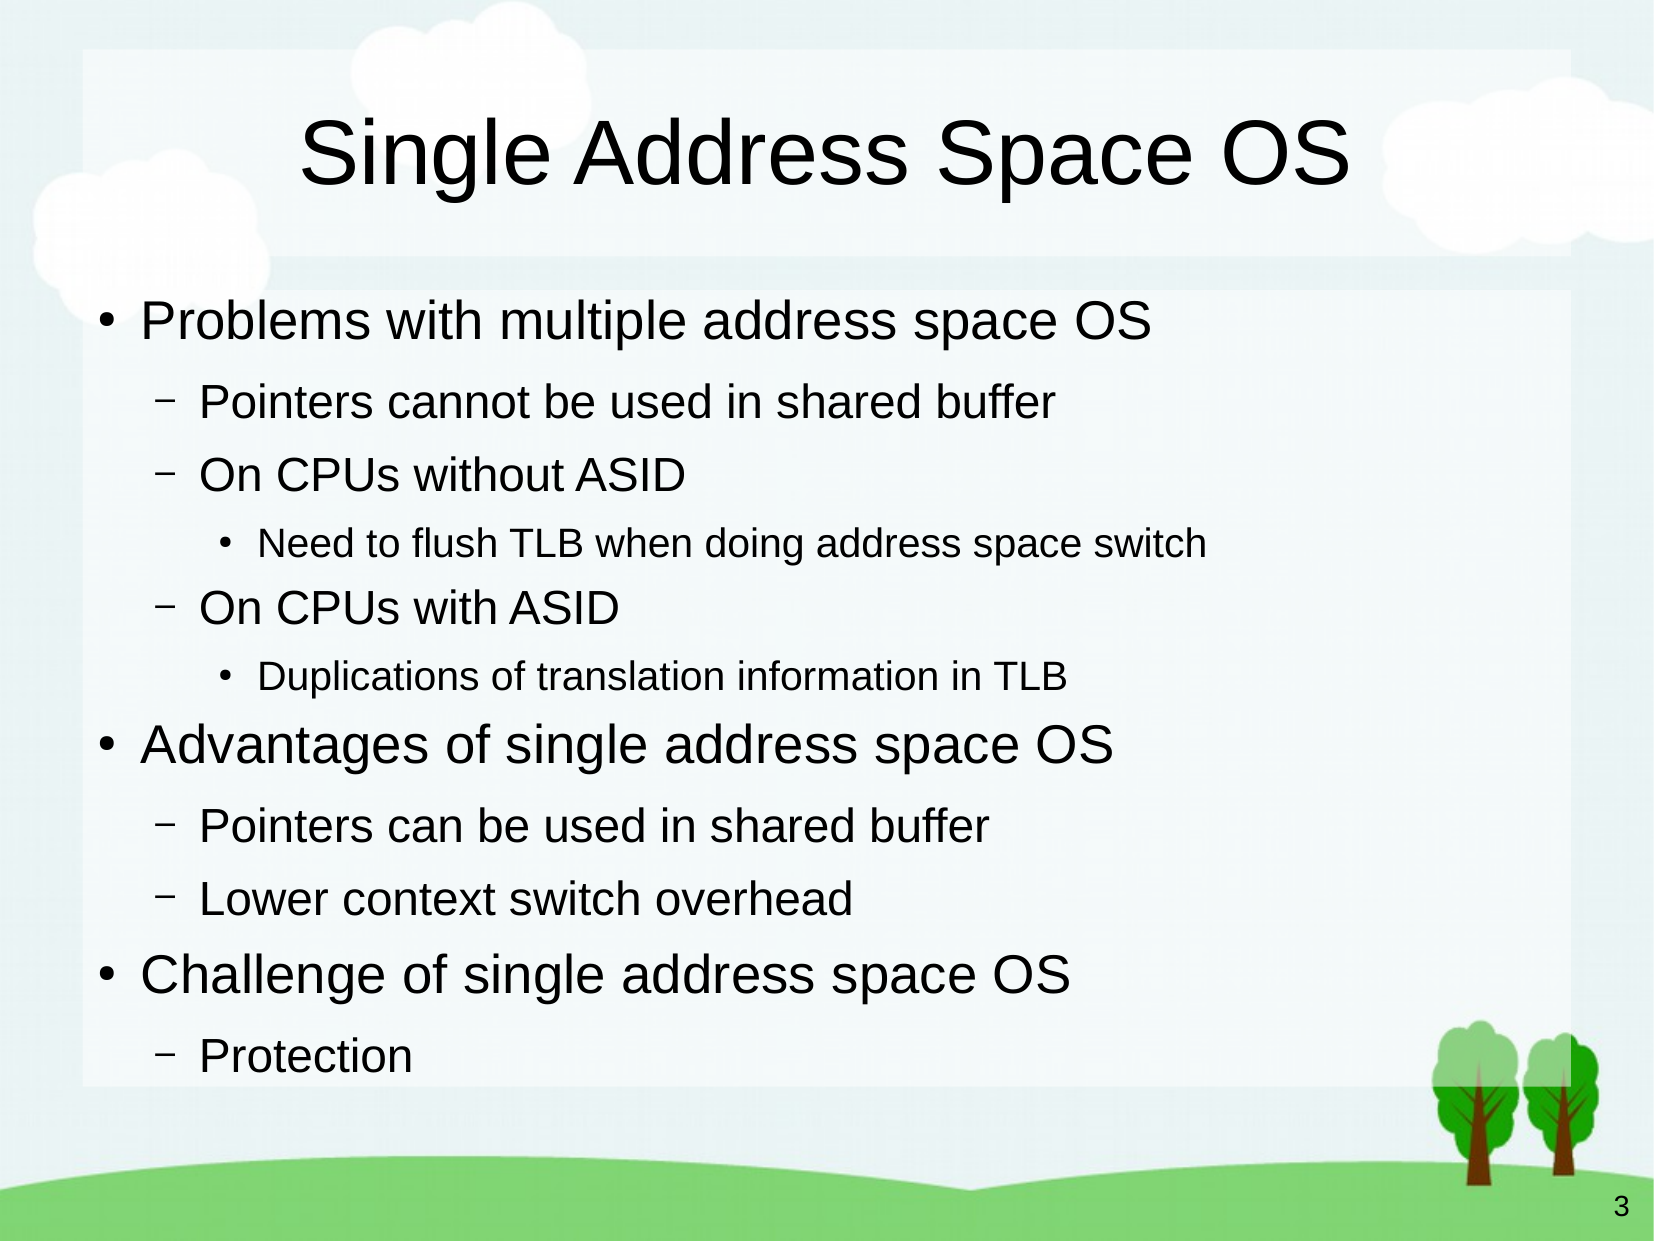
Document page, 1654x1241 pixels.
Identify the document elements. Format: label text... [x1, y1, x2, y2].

picture [0, 0, 1654, 1241]
list Problems with multiple address space OS Pointers cannot be used in shared buffer On CPUs without ASID Need to flush TLB when doing address space switch On CPUs with ASID Duplications of translation information in TLB Advantages of single address space OS Pointers can be used in shared buffer Lower context switch overhead Challenge of single address space OS Protection [82, 290, 1571, 1087]
title Single Address Space OS [82, 49, 1571, 257]
